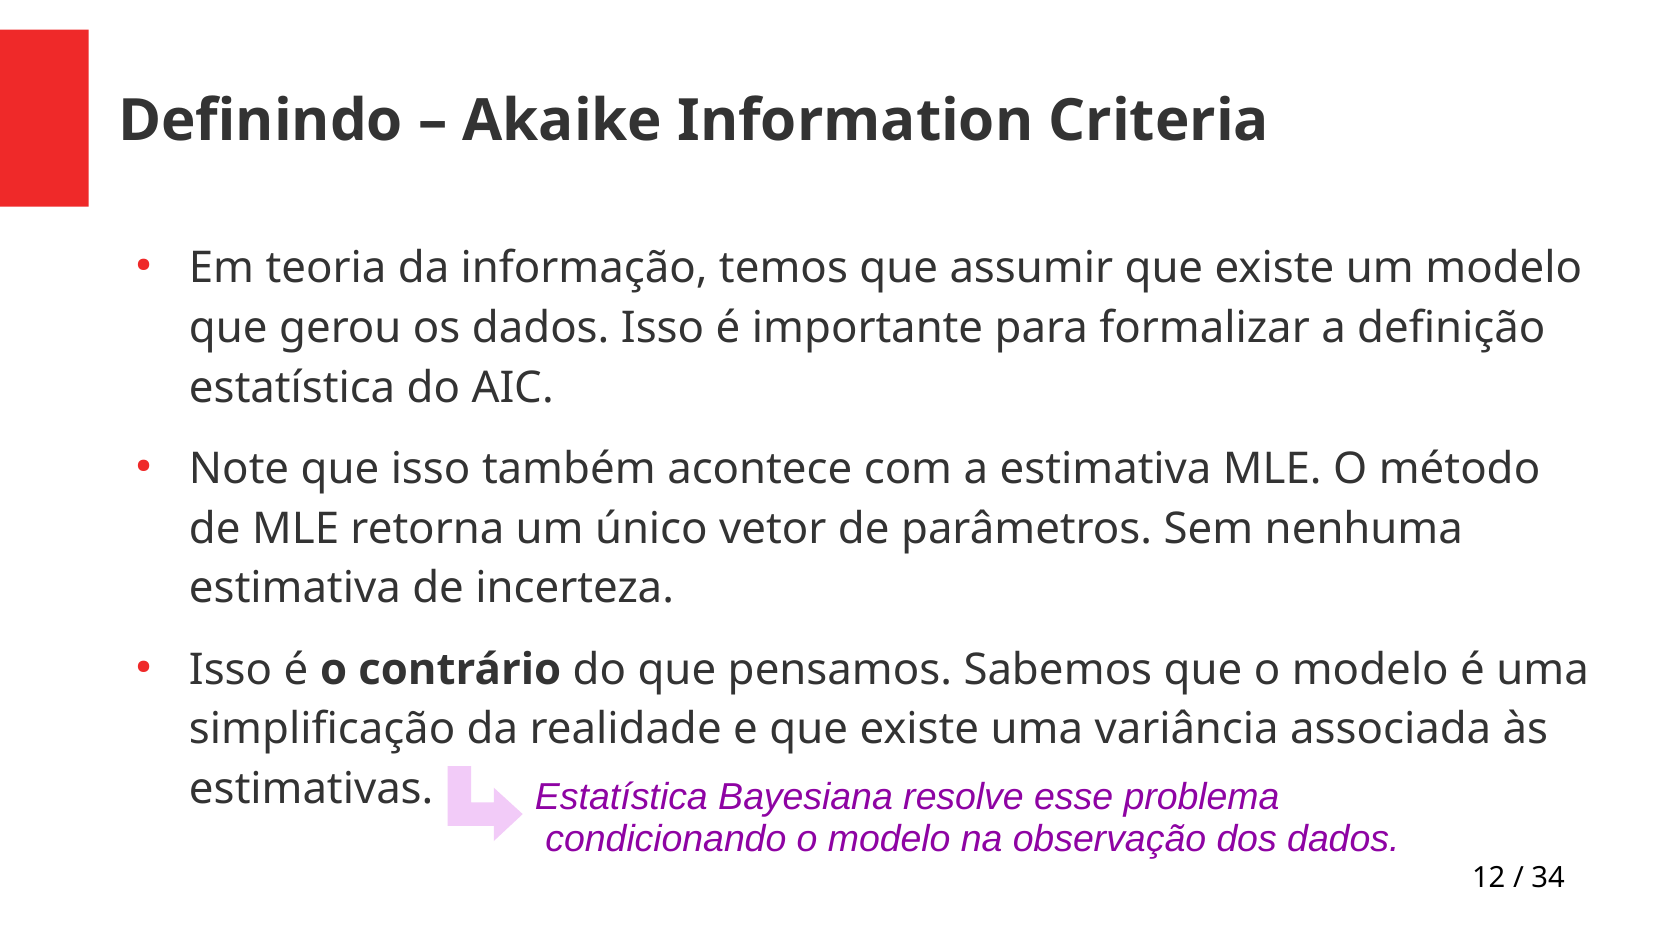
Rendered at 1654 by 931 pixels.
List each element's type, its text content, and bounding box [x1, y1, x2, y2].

title Definindo – Akaike Information Criteria [118, 29, 1595, 207]
list Em teoria da informação, temos que assumir que existe um modelo que gerou os dados. Isso é importante para formalizar a definição estatística do AIC. Note que isso também acontece com a estimativa MLE. O método de MLE retorna um único vetor de parâmetros. Sem nenhuma estimativa de incerteza. Isso é o contrário do que pensamos. Sabemos que o modelo é uma simplificação da realidade e que existe uma variância associada às estimativas. [118, 236, 1595, 798]
text_box Estatística Bayesiana resolve esse problema condicionando o modelo na observação dos dados. [520, 767, 1415, 867]
text_box [447, 766, 523, 842]
